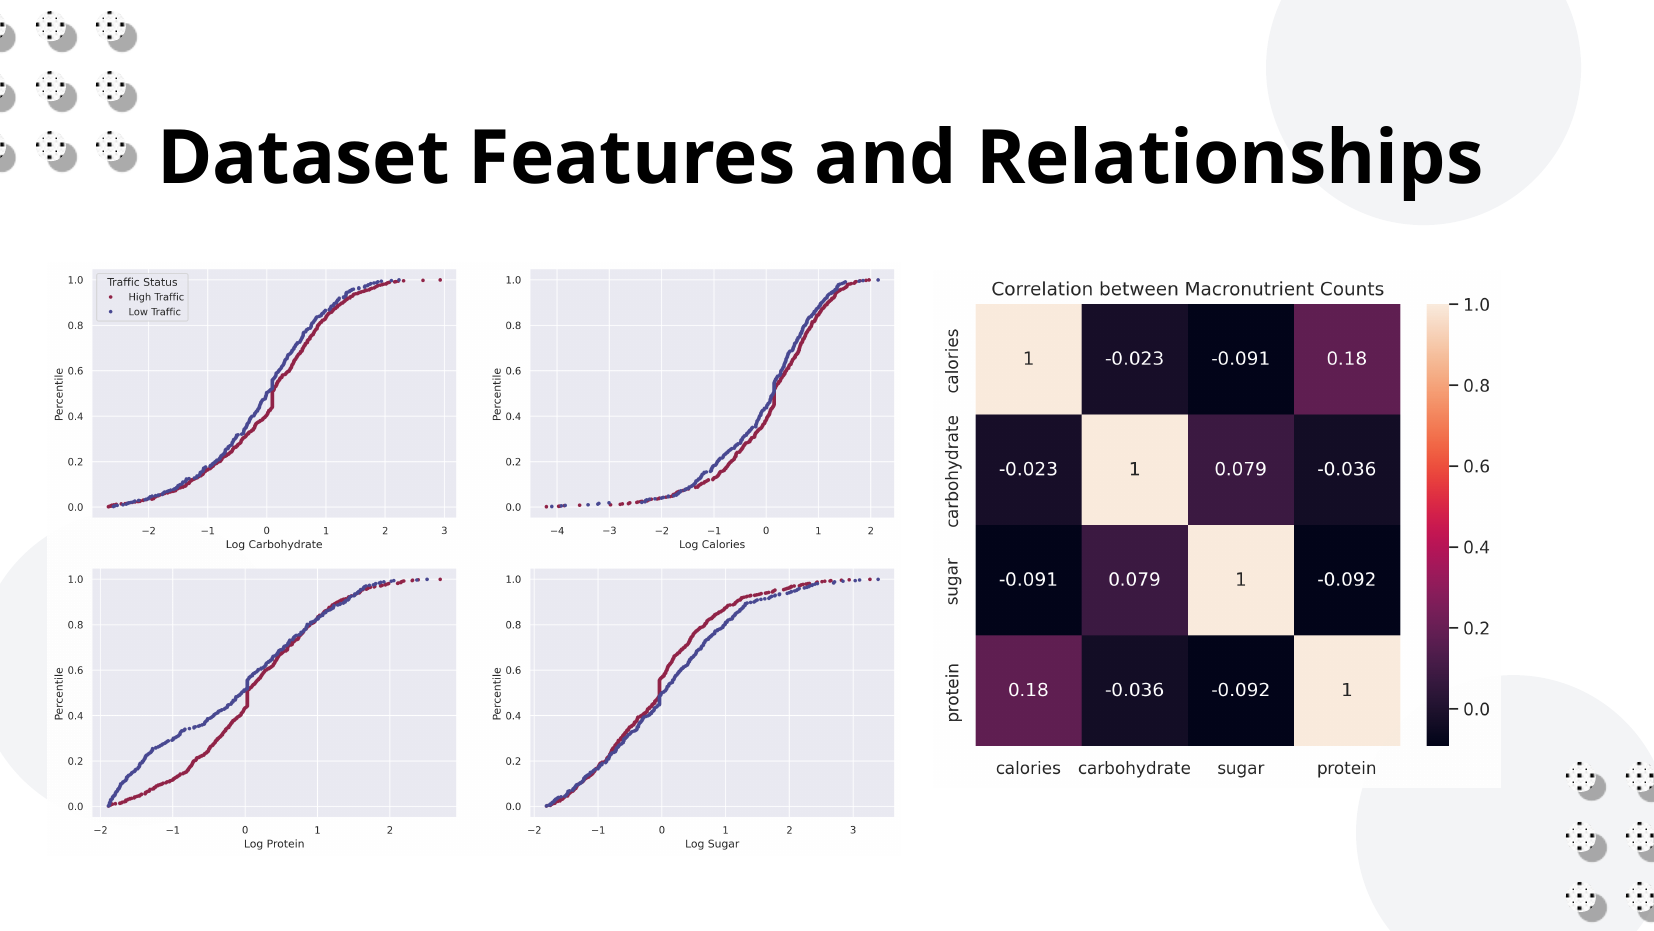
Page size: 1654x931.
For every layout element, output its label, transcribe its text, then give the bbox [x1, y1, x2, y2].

picture [47, 262, 901, 856]
picture [933, 270, 1501, 788]
picture [35, 11, 66, 42]
title Dataset Features and Relationships [76, 76, 1565, 233]
picture [1625, 761, 1654, 792]
picture [35, 71, 66, 102]
picture [1625, 881, 1654, 912]
picture [99, 71, 122, 76]
picture [1565, 821, 1596, 852]
picture [1565, 881, 1596, 912]
picture [0, 14, 6, 39]
picture [35, 131, 67, 162]
picture [95, 11, 126, 42]
picture [1565, 761, 1596, 792]
picture [0, 74, 6, 99]
picture [1625, 821, 1654, 852]
picture [0, 134, 7, 159]
